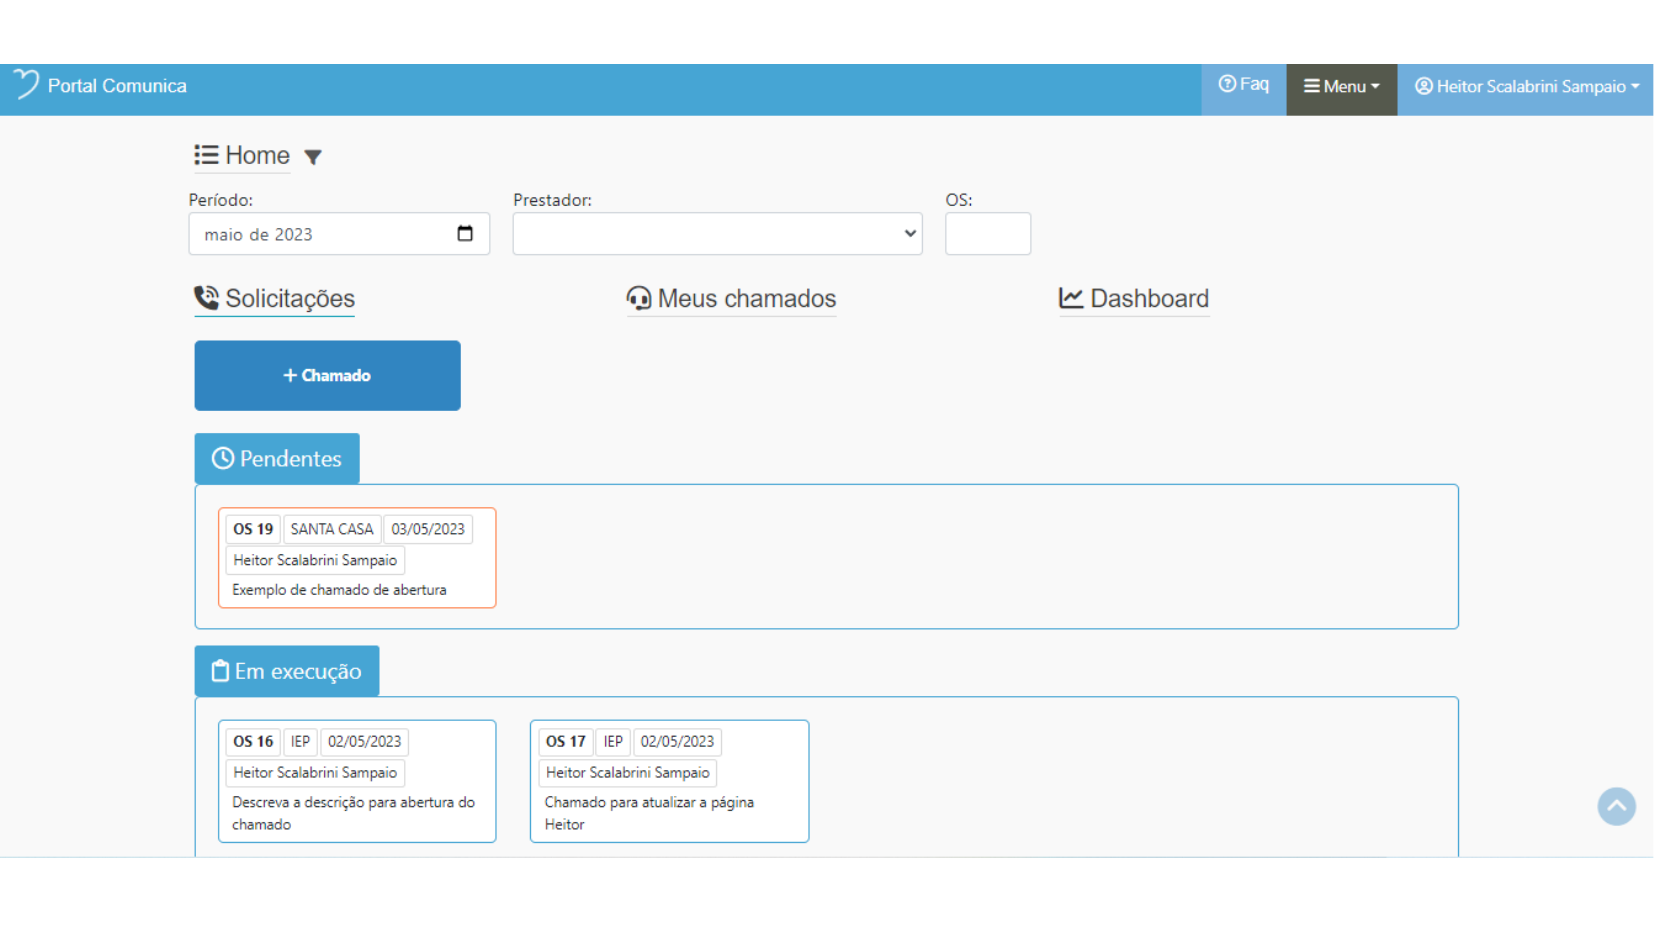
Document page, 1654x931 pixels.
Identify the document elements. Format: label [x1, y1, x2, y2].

picture [0, 64, 1654, 858]
